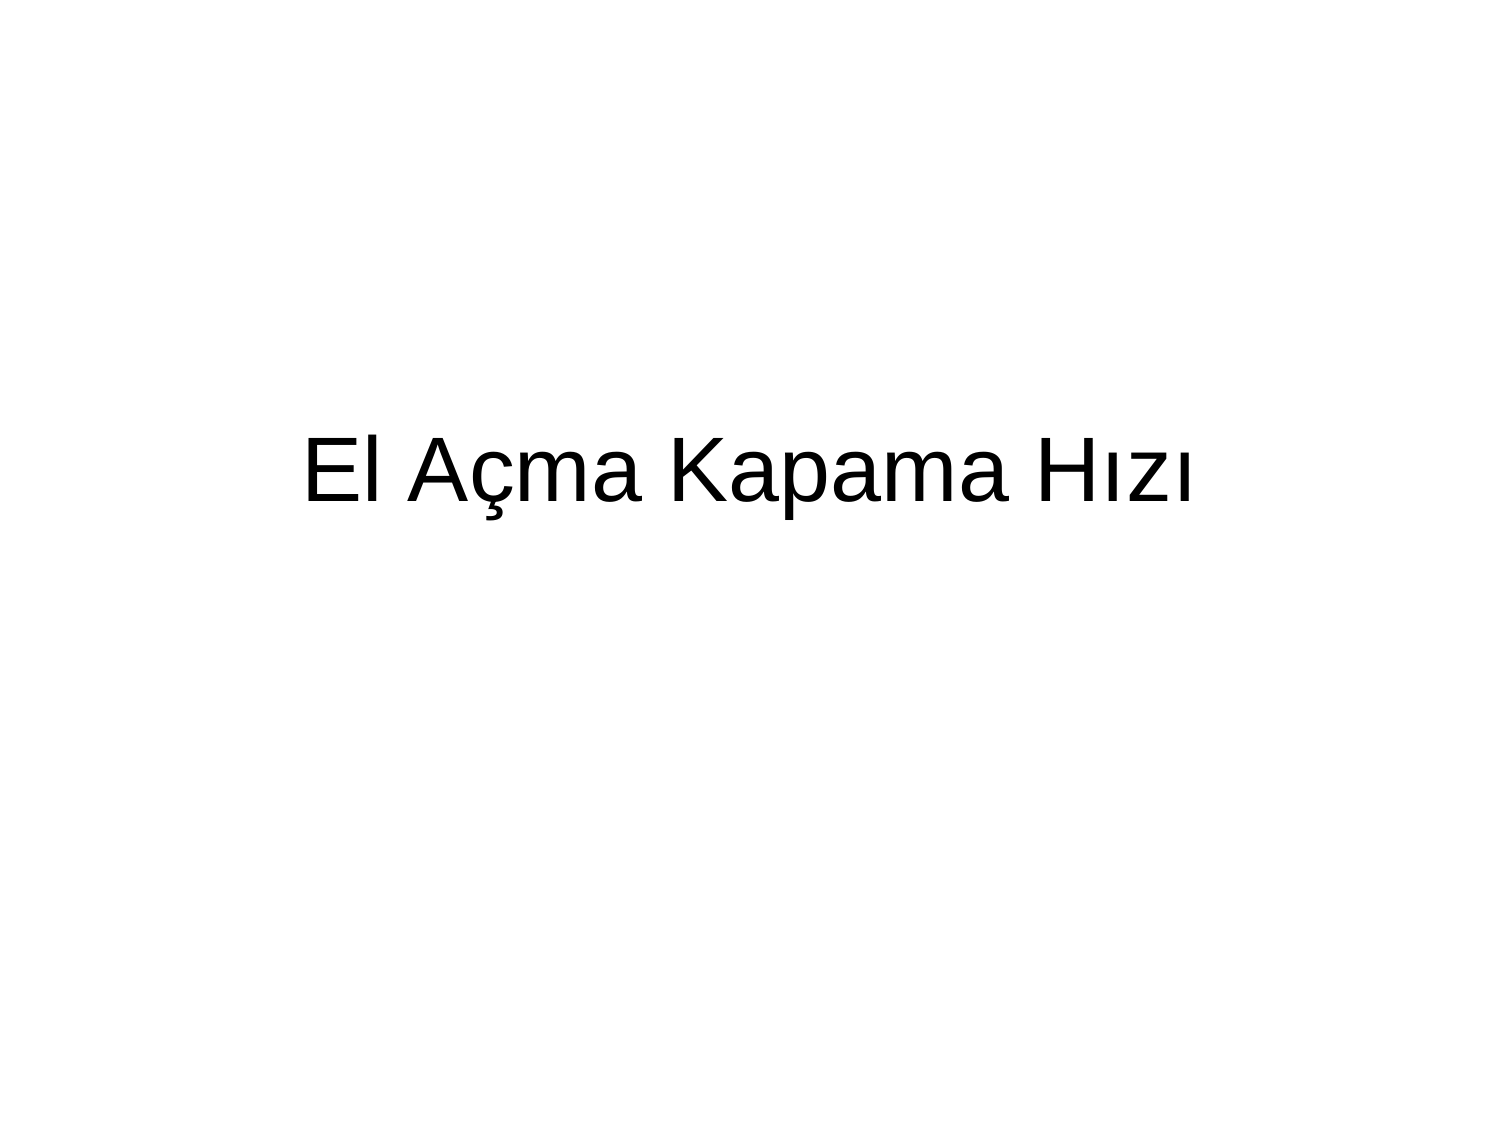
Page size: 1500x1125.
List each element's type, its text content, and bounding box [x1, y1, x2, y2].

title El Açma Kapama Hızı [112, 349, 1388, 591]
